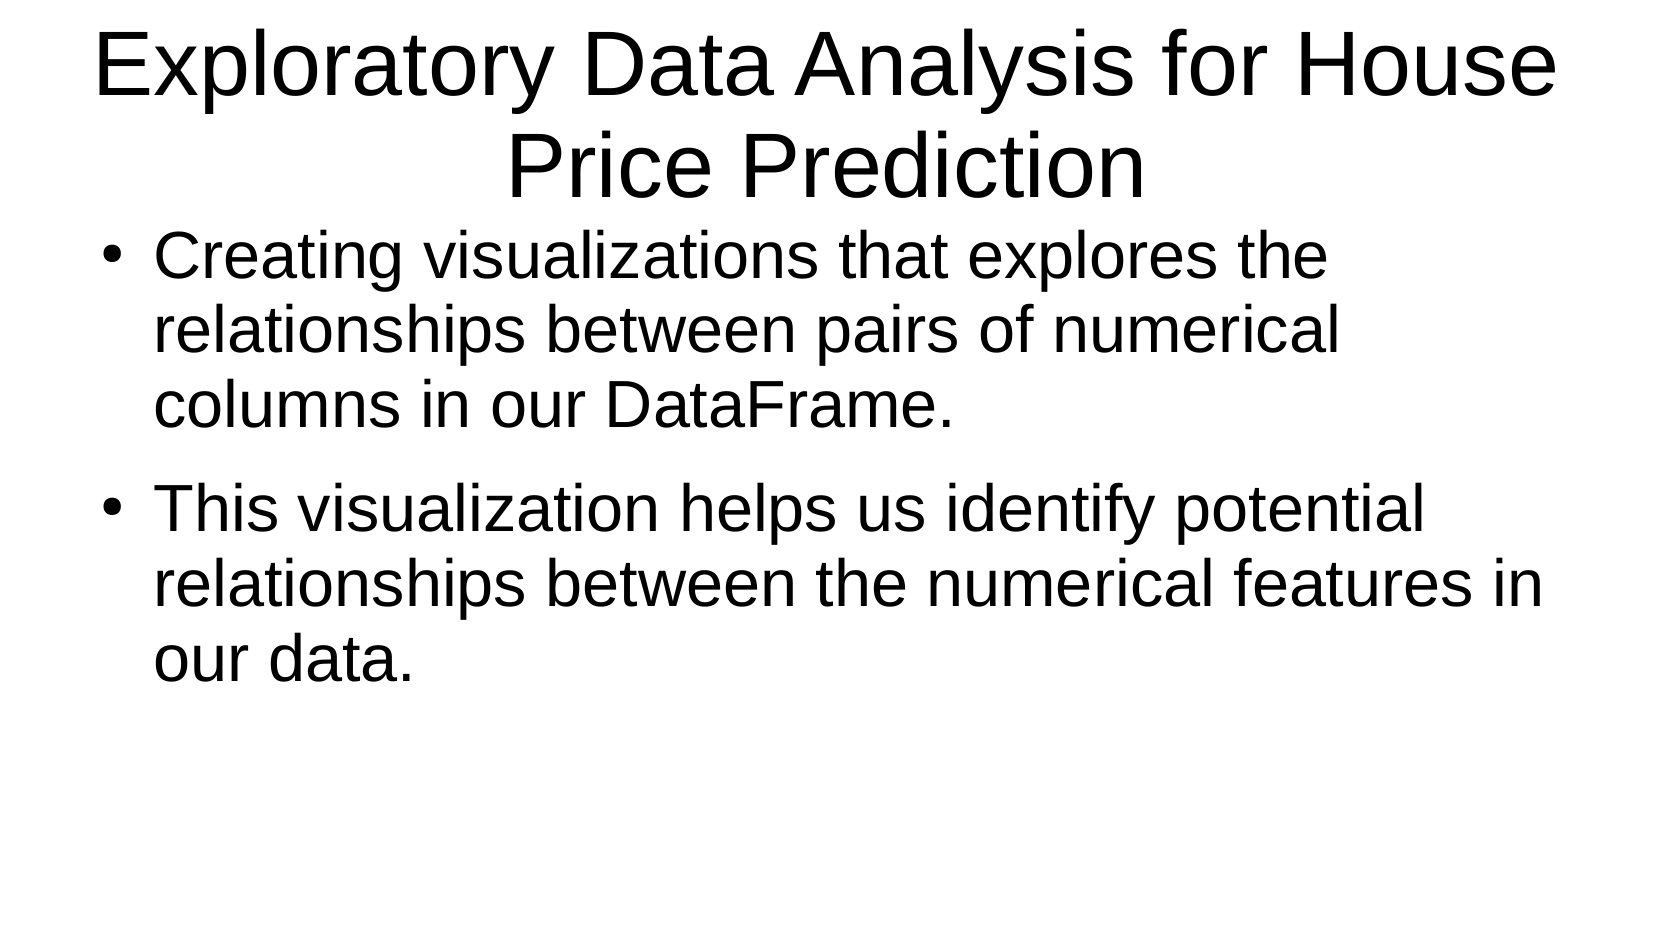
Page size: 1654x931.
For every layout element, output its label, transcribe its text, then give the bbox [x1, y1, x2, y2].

title Exploratory Data Analysis for House Price Prediction [82, 12, 1571, 217]
list Creating visualizations that explores the relationships between pairs of numerical columns in our DataFrame. This visualization helps us identify potential relationships between the numerical features in our data. [82, 217, 1571, 758]
